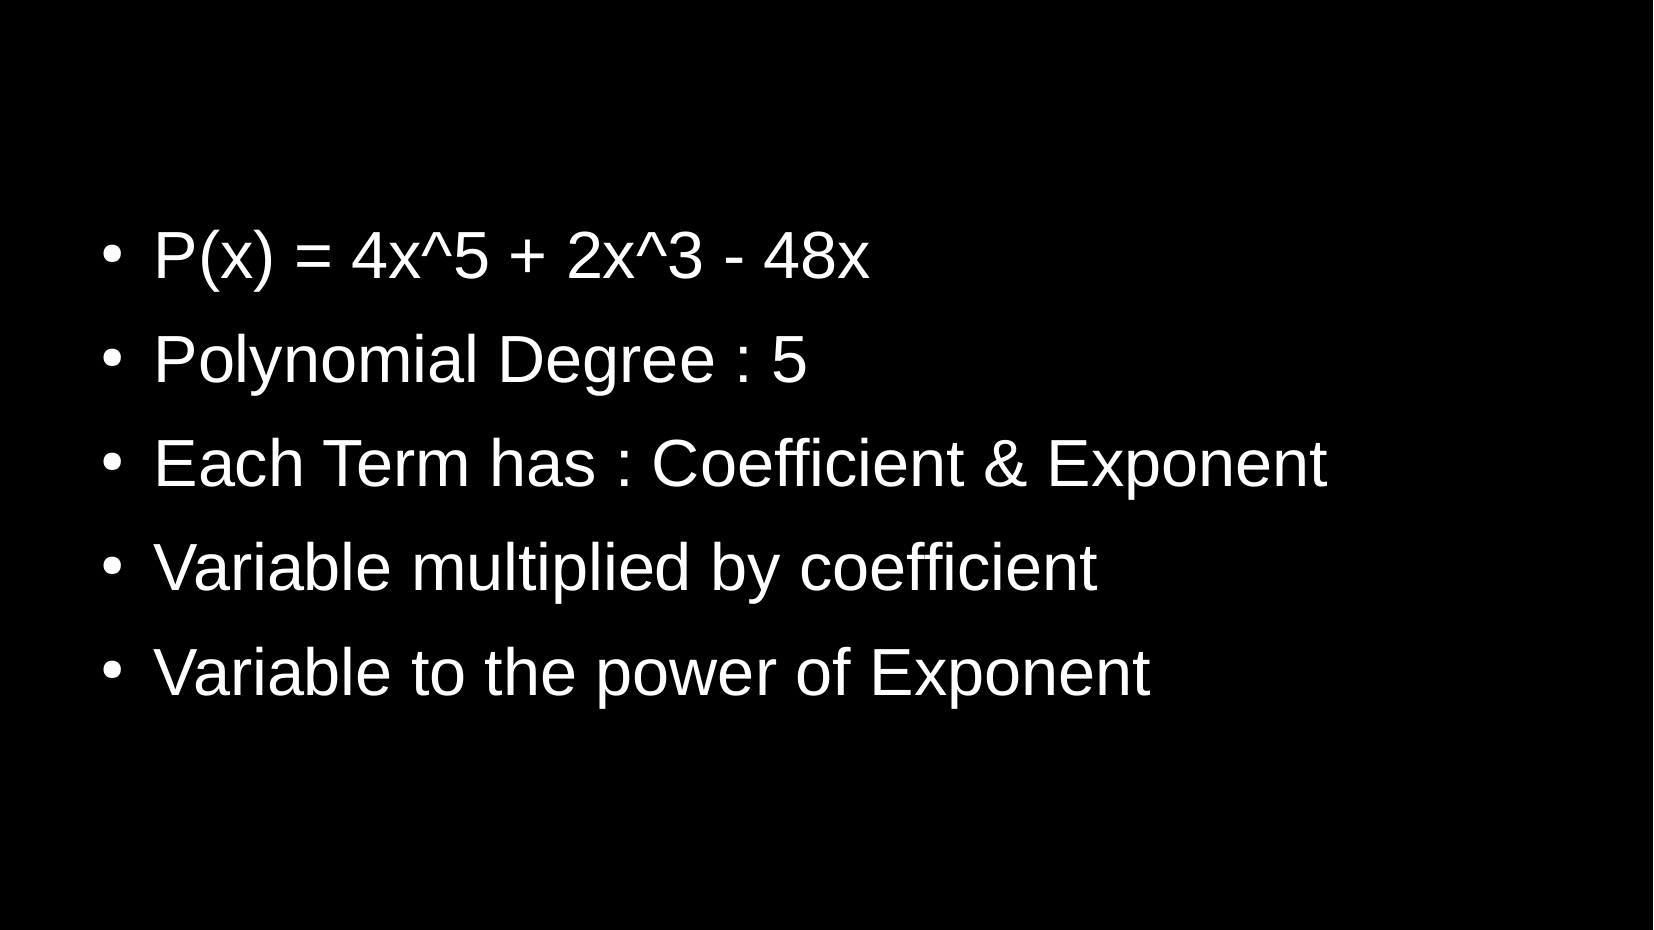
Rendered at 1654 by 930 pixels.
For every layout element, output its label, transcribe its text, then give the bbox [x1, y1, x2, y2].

list P(x) = 4x^5 + 2x^3 - 48x Polynomial Degree : 5 Each Term has : Coefficient & Exponent Variable multiplied by coefficient Variable to the power of Exponent [82, 217, 1571, 757]
